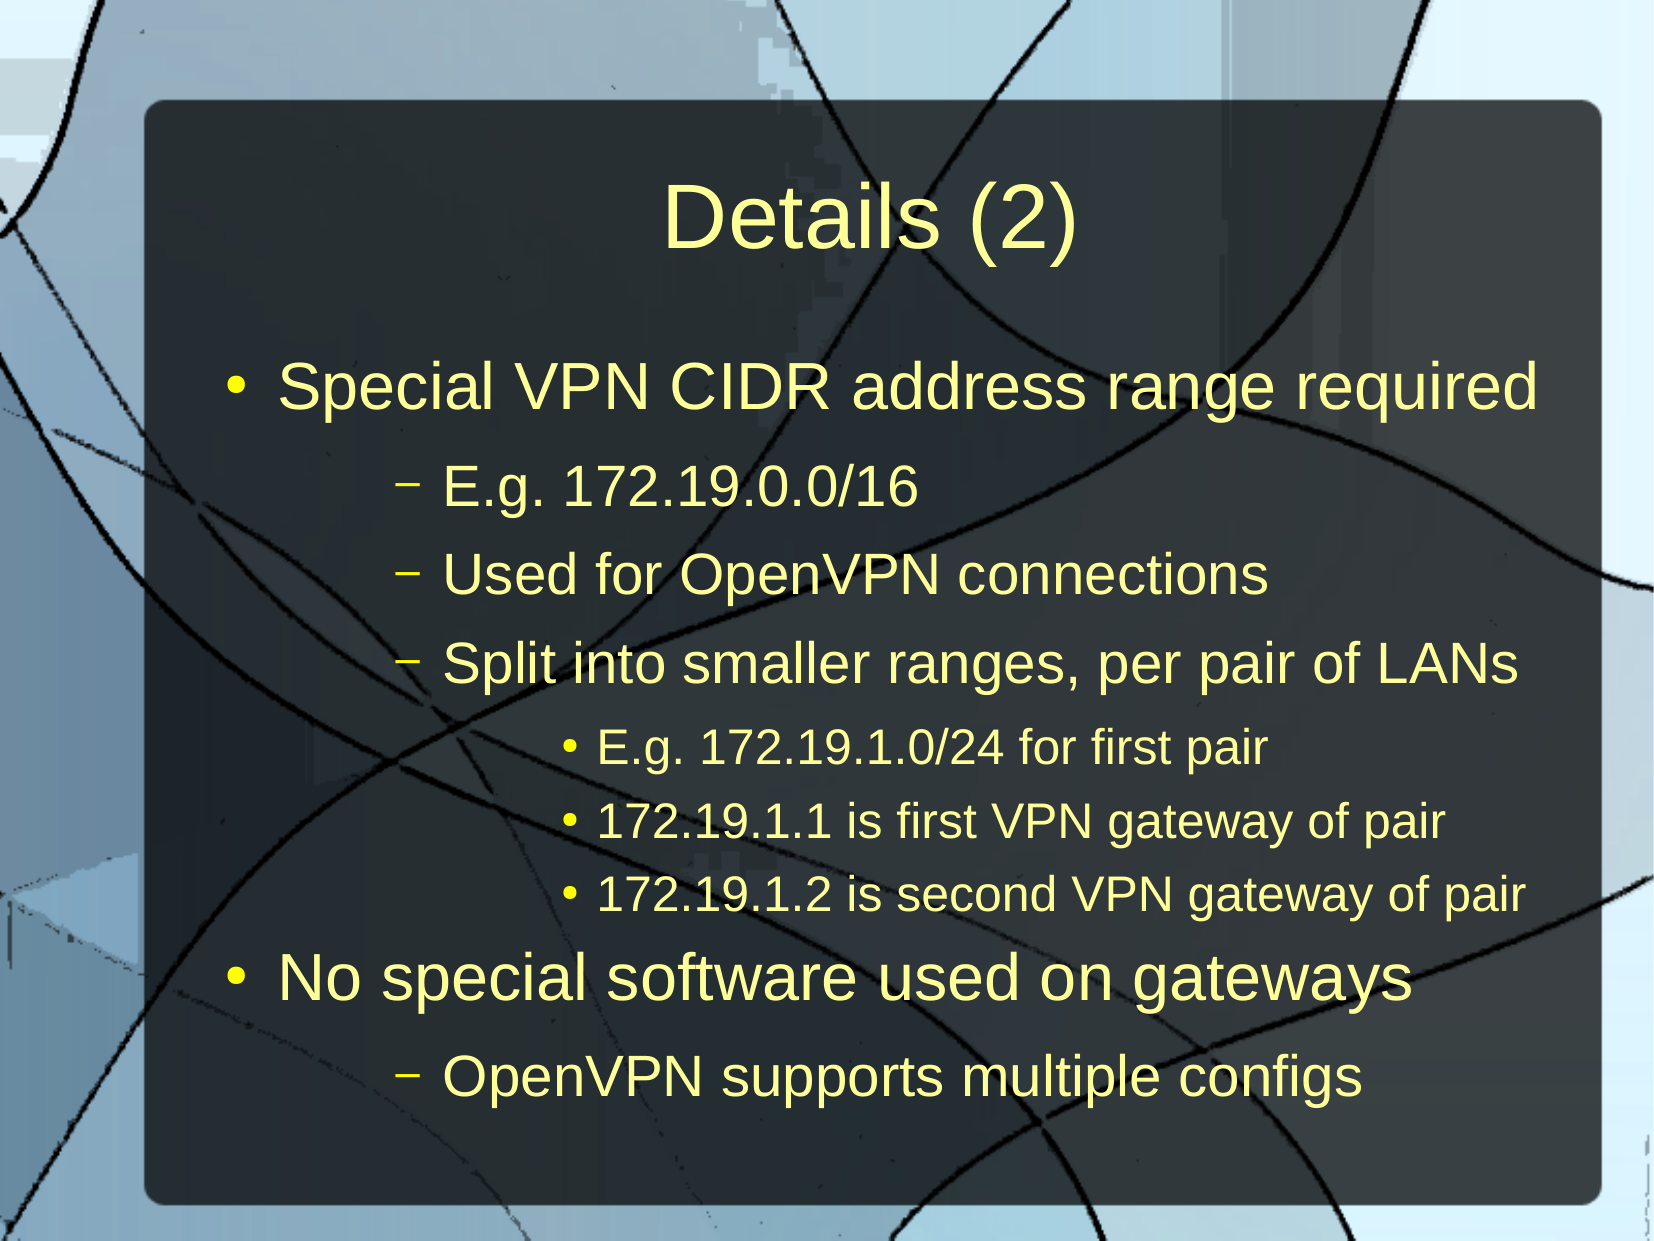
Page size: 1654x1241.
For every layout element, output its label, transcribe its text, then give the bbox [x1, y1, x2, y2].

picture [0, 0, 1654, 1241]
list Special VPN CIDR address range required E.g. 172.19.0.0/16 Used for OpenVPN connections Split into smaller ranges, per pair of LANs E.g. 172.19.1.0/24 for first pair 172.19.1.1 is first VPN gateway of pair 172.19.1.2 is second VPN gateway of pair No special software used on gateways OpenVPN supports multiple configs [206, 349, 1571, 1110]
title Details (2) [159, 108, 1583, 325]
